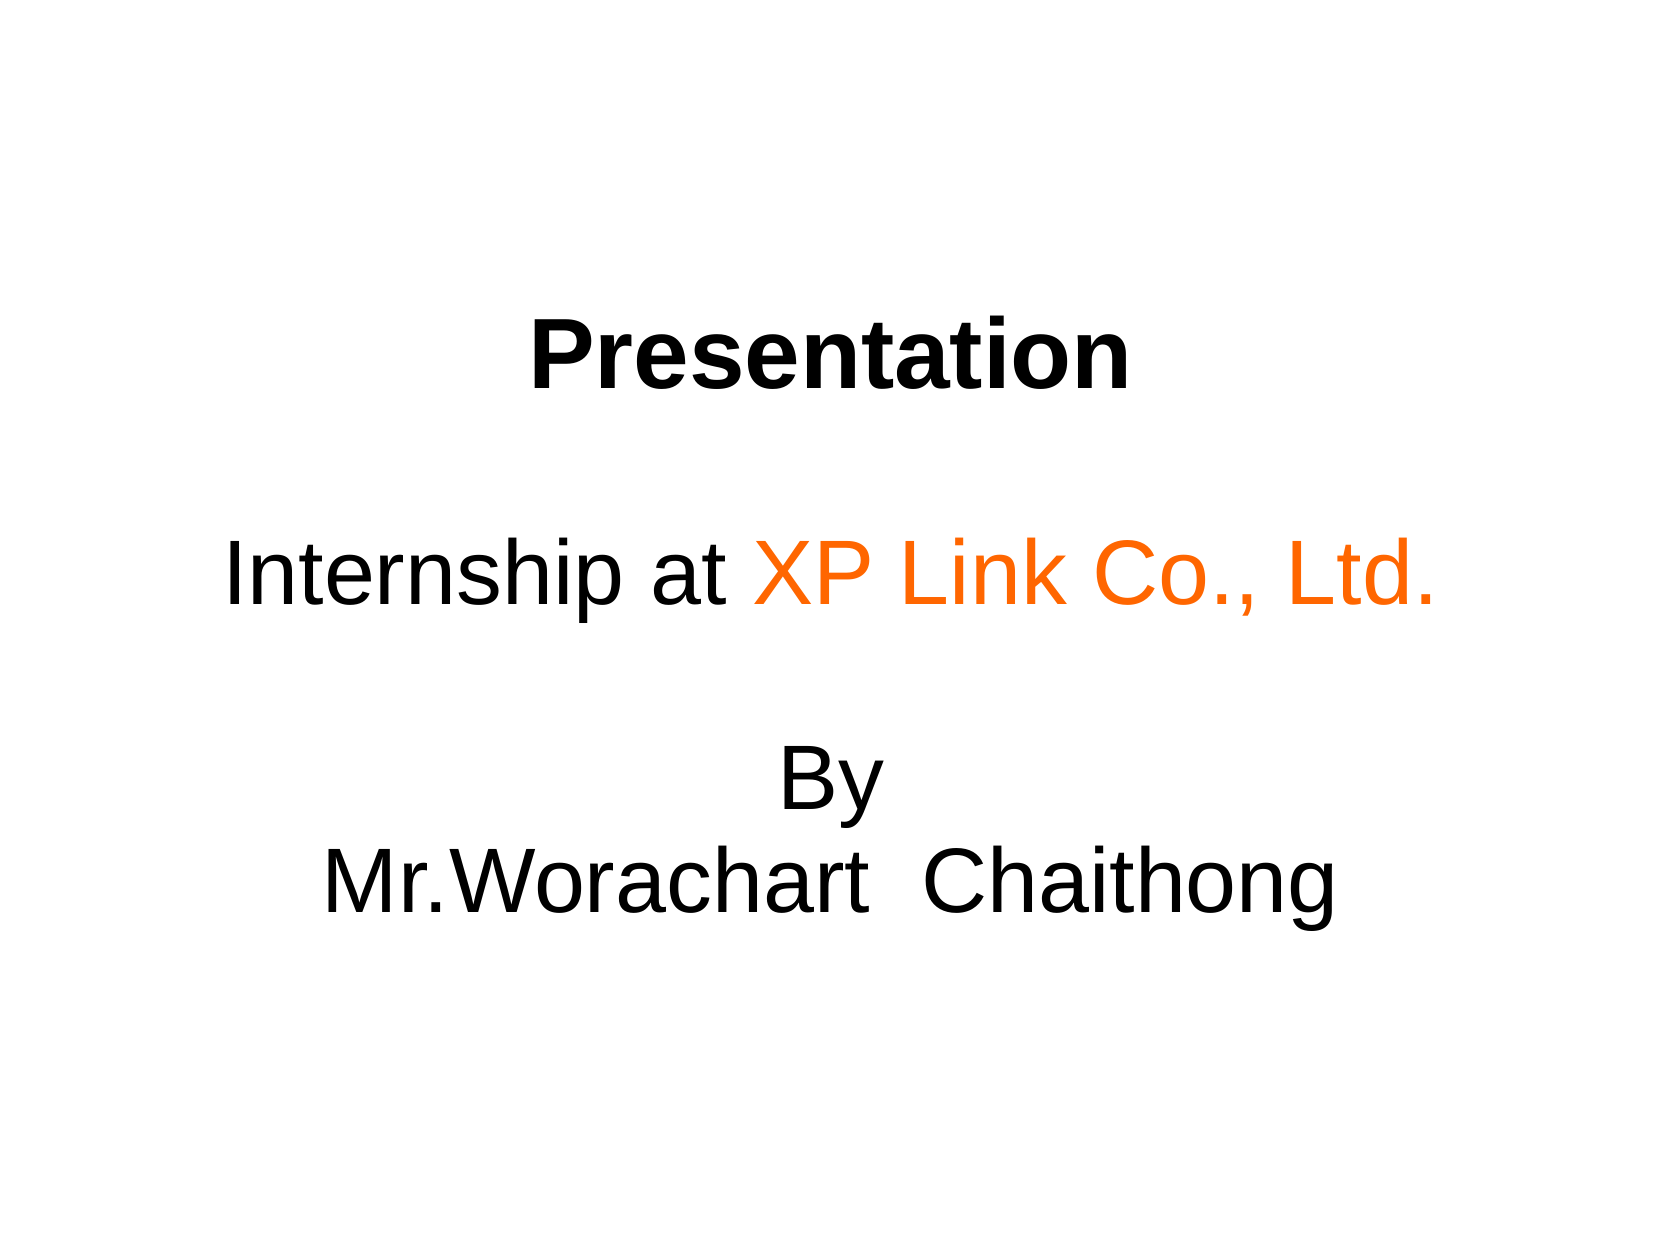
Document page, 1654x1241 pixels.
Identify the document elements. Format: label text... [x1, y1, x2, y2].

subtitle Presentation Internship at XP Link Co., Ltd. By Mr.Worachart Chaithong [86, 135, 1576, 1096]
